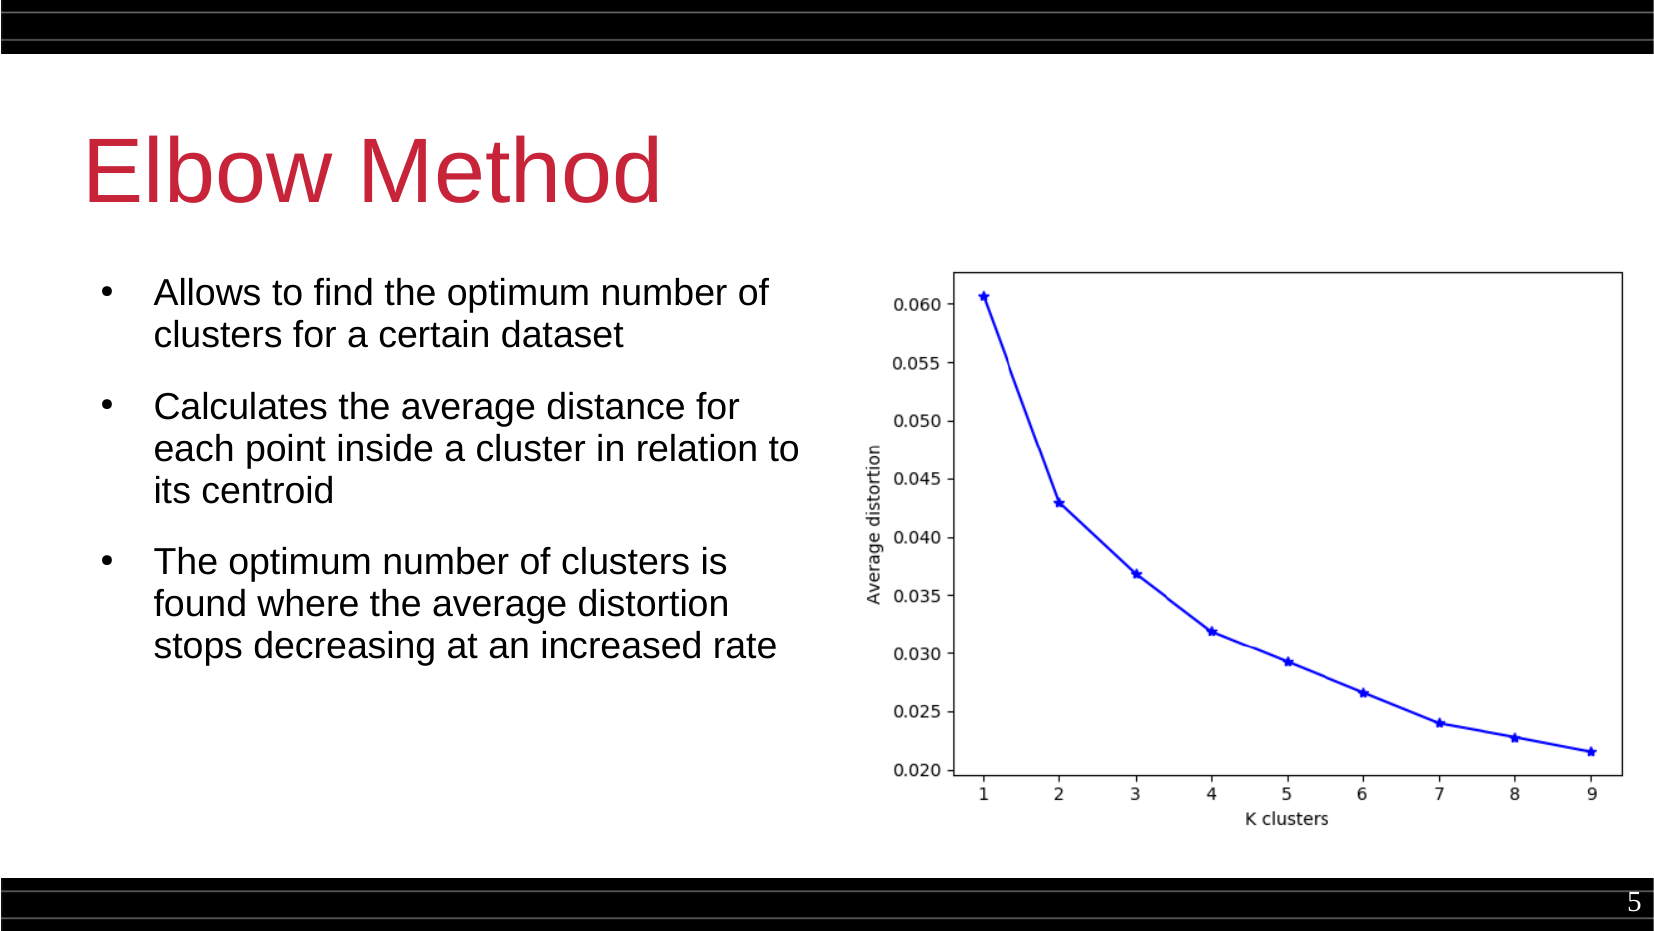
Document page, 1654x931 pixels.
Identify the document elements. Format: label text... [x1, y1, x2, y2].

list Allows to find the optimum number of clusters for a certain dataset Calculates the average distance for each point inside a cluster in relation to its centroid The optimum number of clusters is found where the average distortion stops decreasing at an increased rate [82, 271, 827, 758]
title Elbow Method [82, 92, 1571, 249]
picture [850, 249, 1642, 845]
picture [1, 878, 1654, 931]
picture [1, 0, 1654, 54]
